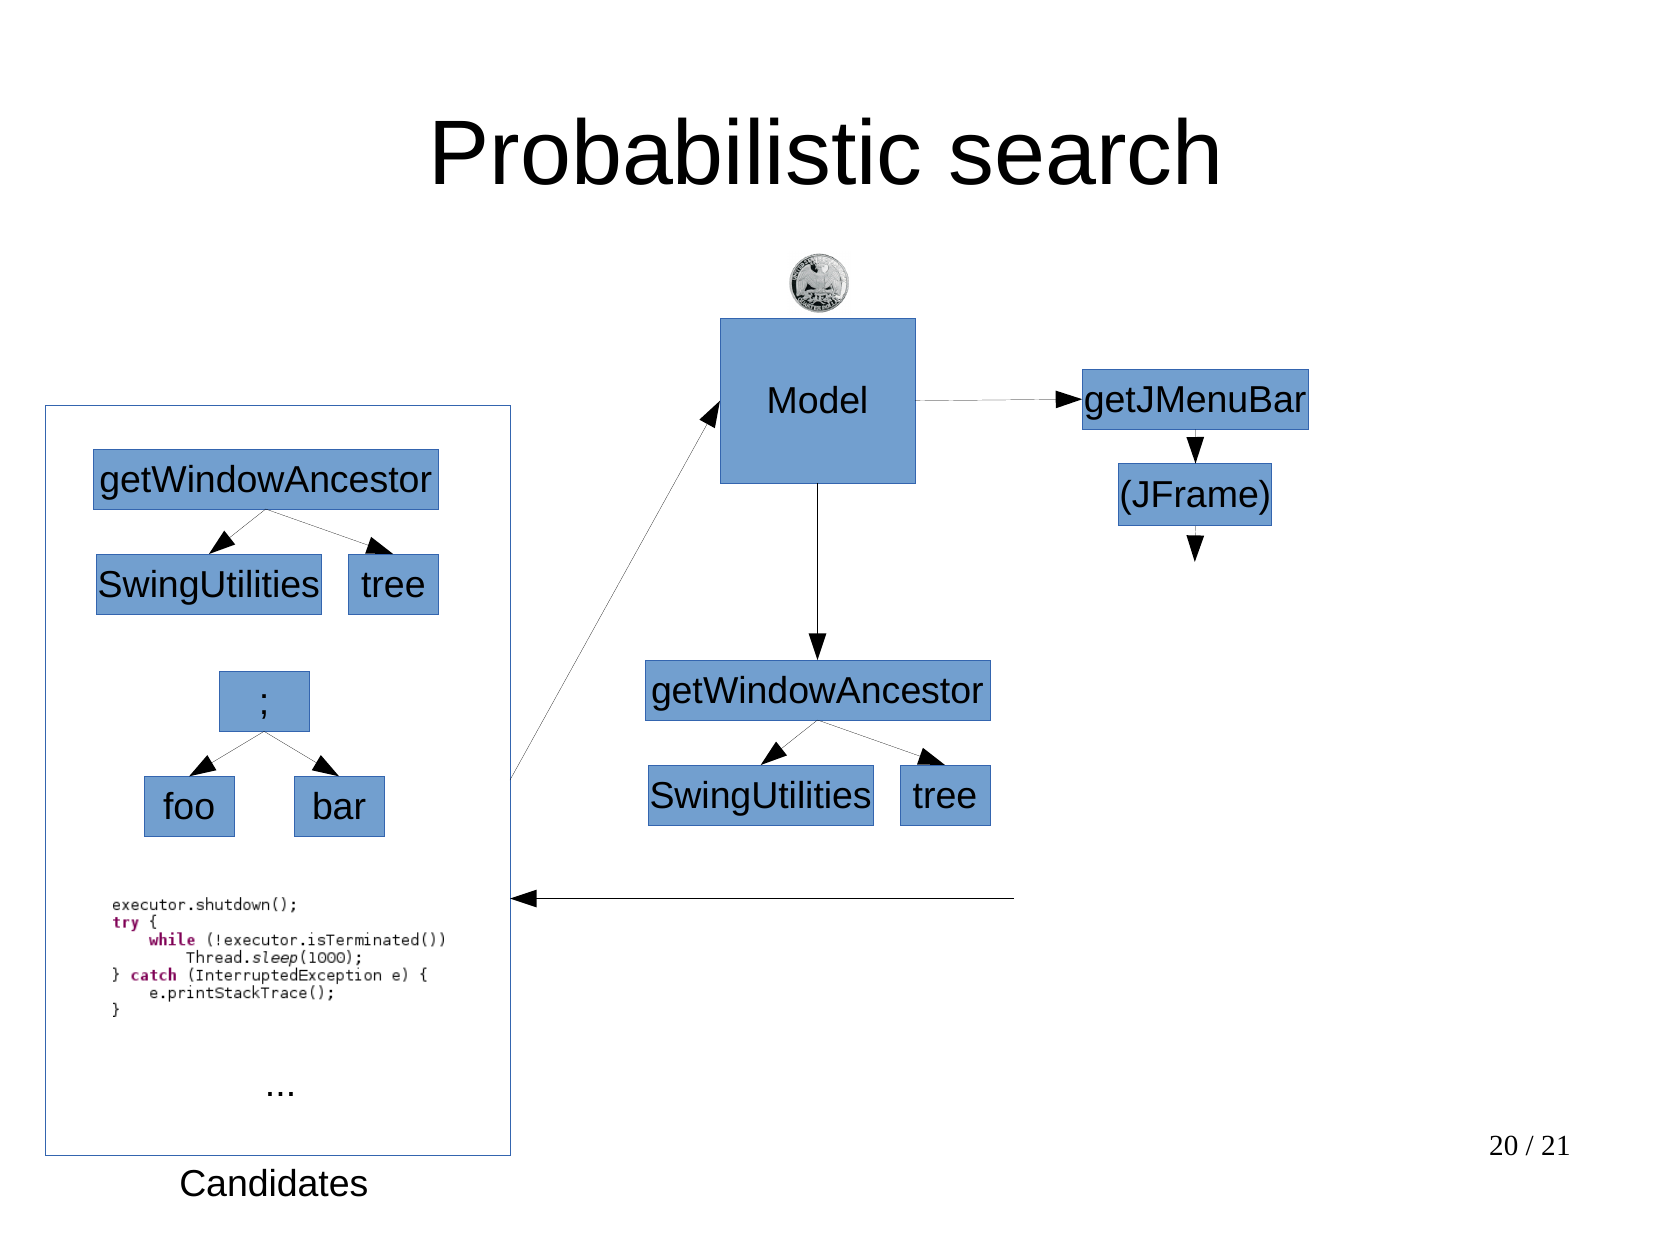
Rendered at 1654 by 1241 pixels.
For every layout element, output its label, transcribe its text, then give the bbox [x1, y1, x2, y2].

text_box ... [250, 1055, 312, 1112]
text_box tree [348, 554, 439, 615]
text_box foo [144, 776, 235, 837]
text_box Candidates [164, 1155, 390, 1212]
text_box SwingUtilities [648, 765, 874, 826]
text_box ; [219, 671, 310, 732]
text_box SwingUtilities [96, 554, 322, 615]
text_box getWindowAncestor [645, 660, 991, 721]
text_box getJMenuBar [1082, 369, 1309, 430]
text_box getWindowAncestor [93, 449, 439, 510]
picture [113, 896, 444, 1017]
picture [787, 251, 851, 316]
text_box bar [294, 776, 385, 837]
text_box Model [720, 318, 916, 484]
text_box tree [900, 765, 991, 826]
title Probabilistic search [82, 49, 1571, 257]
text_box (JFrame) [1118, 463, 1272, 526]
